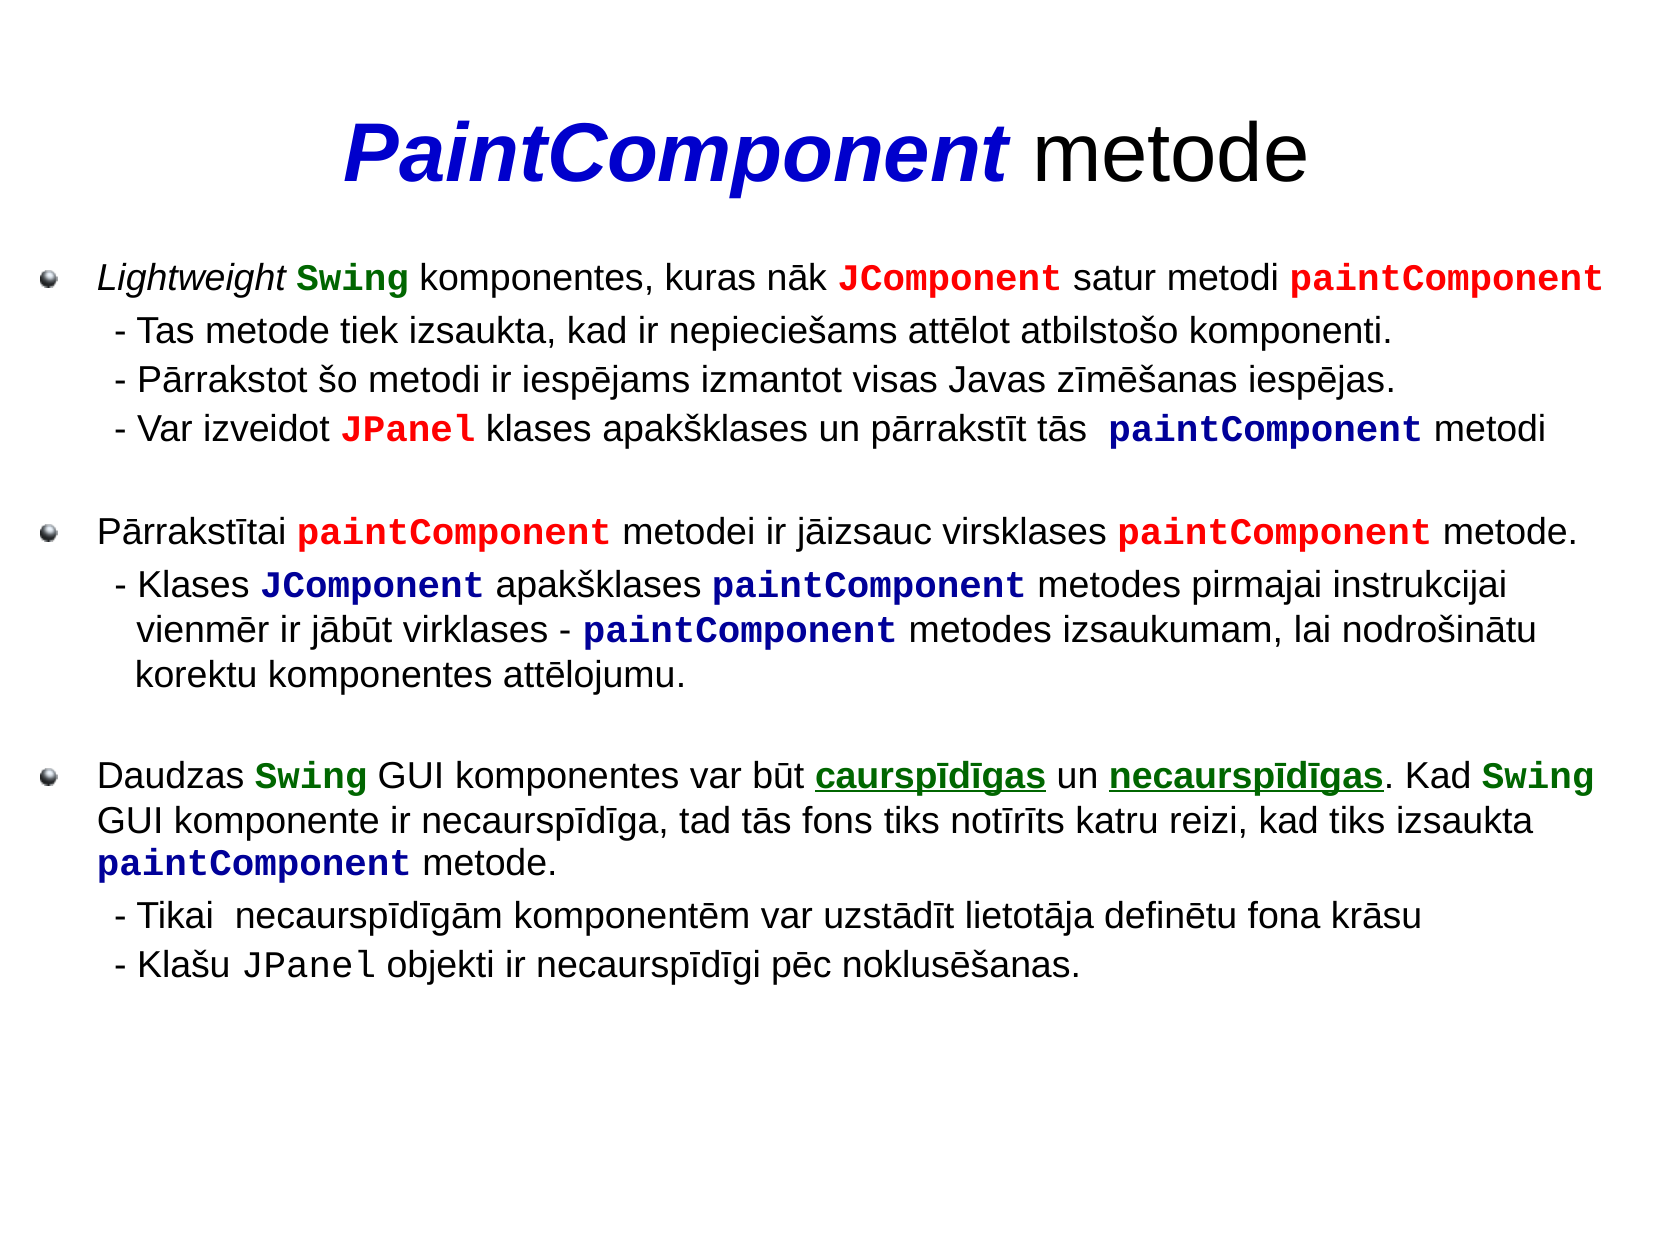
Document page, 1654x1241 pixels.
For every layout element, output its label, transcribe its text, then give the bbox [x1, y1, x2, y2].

title PaintComponent metode [82, 49, 1571, 249]
text_box Lightweight Swing komponentes, kuras nāk JComponent satur metodi paintComponent - Tas metode tiek izsaukta, kad ir nepieciešams attēlot atbilstošo komponenti. - Pārrakstot šo metodi ir iespējams izmantot visas Javas zīmēšanas iespējas. - Var izveidot JPanel klases apakšklases un pārrakstīt tās paintComponent metodi Pārrakstītai paintComponent metodei ir jāizsauc virsklases paintComponent metode. - Klases JComponent apakšklases paintComponent metodes pirmajai instrukcijai vienmēr ir jābūt virklases - paintComponent metodes izsaukumam, lai nodrošinātu korektu komponentes attēlojumu. Daudzas Swing GUI komponentes var būt caurspīdīgas un necaurspīdīgas. Kad Swing GUI komponente ir necaurspīdīga, tad tās fons tiks notīrīts katru reizi, kad tiks izsaukta paintComponent metode. - Tikai necaurspīdīgām komponentēm var uzstādīt lietotāja definētu fona krāsu - Klašu JPanel objekti ir necaurspīdīgi pēc noklusēšanas. [25, 249, 1648, 1139]
